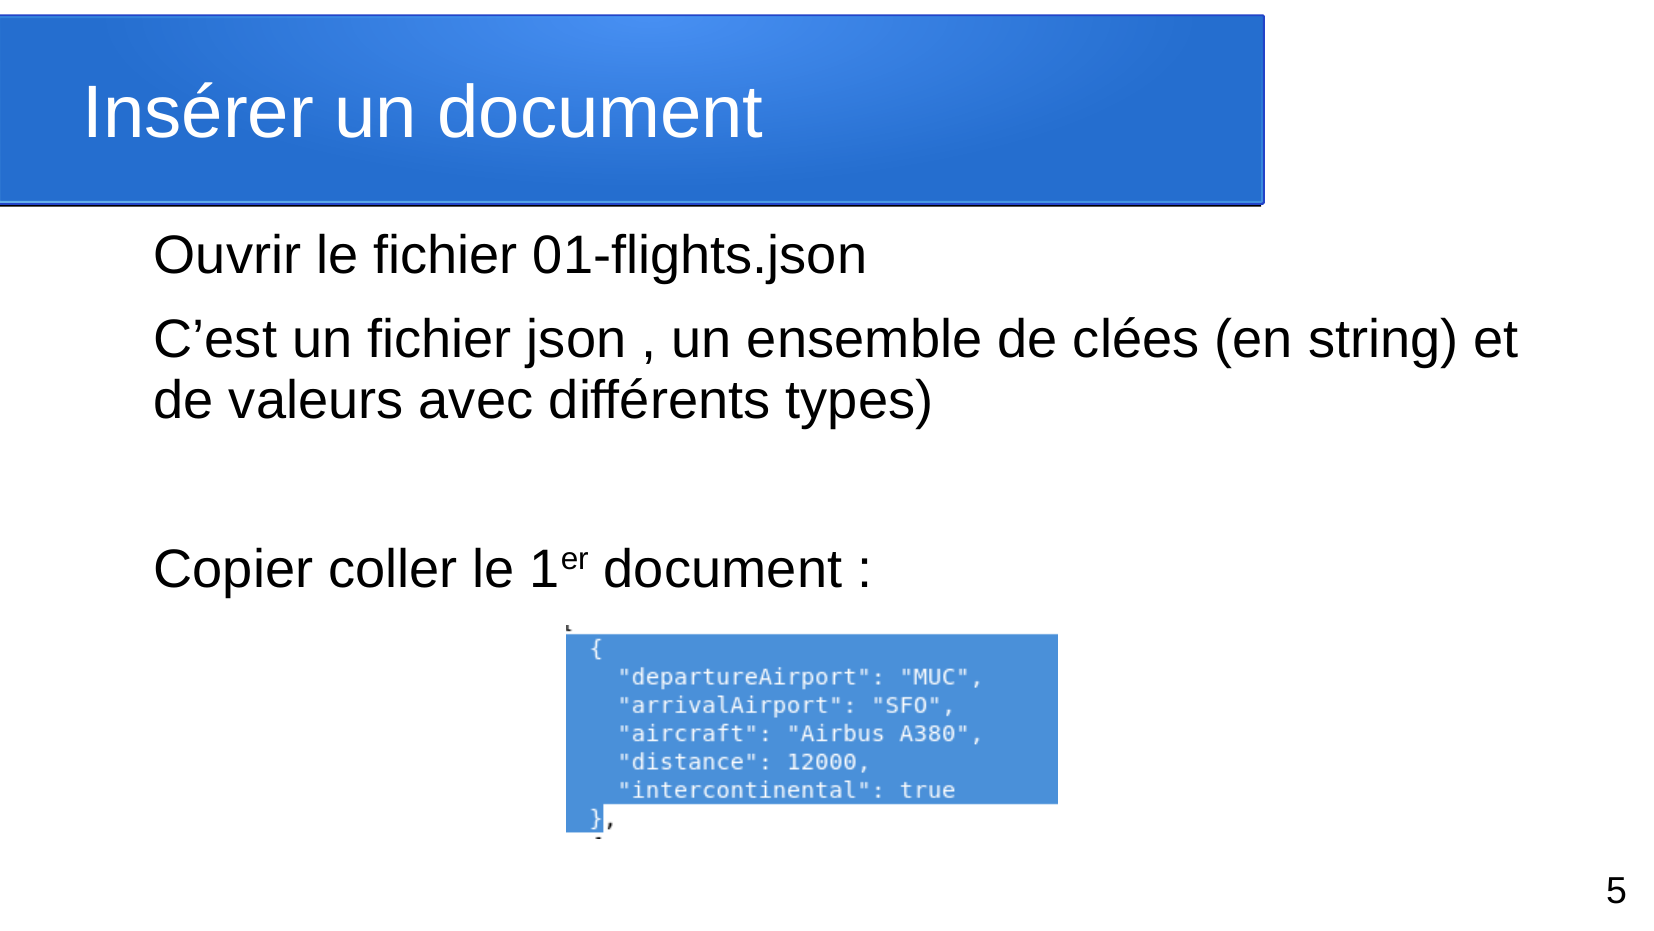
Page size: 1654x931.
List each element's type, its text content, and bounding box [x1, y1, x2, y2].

list Ouvrir le fichier 01-flights.json C’est un fichier json , un ensemble de clées (en string) et de valeurs avec différents types) Copier coller le 1er document : [82, 224, 1571, 764]
text_box 5 [1591, 862, 1642, 920]
picture [566, 625, 1058, 839]
title Insérer un document [82, 35, 1235, 189]
